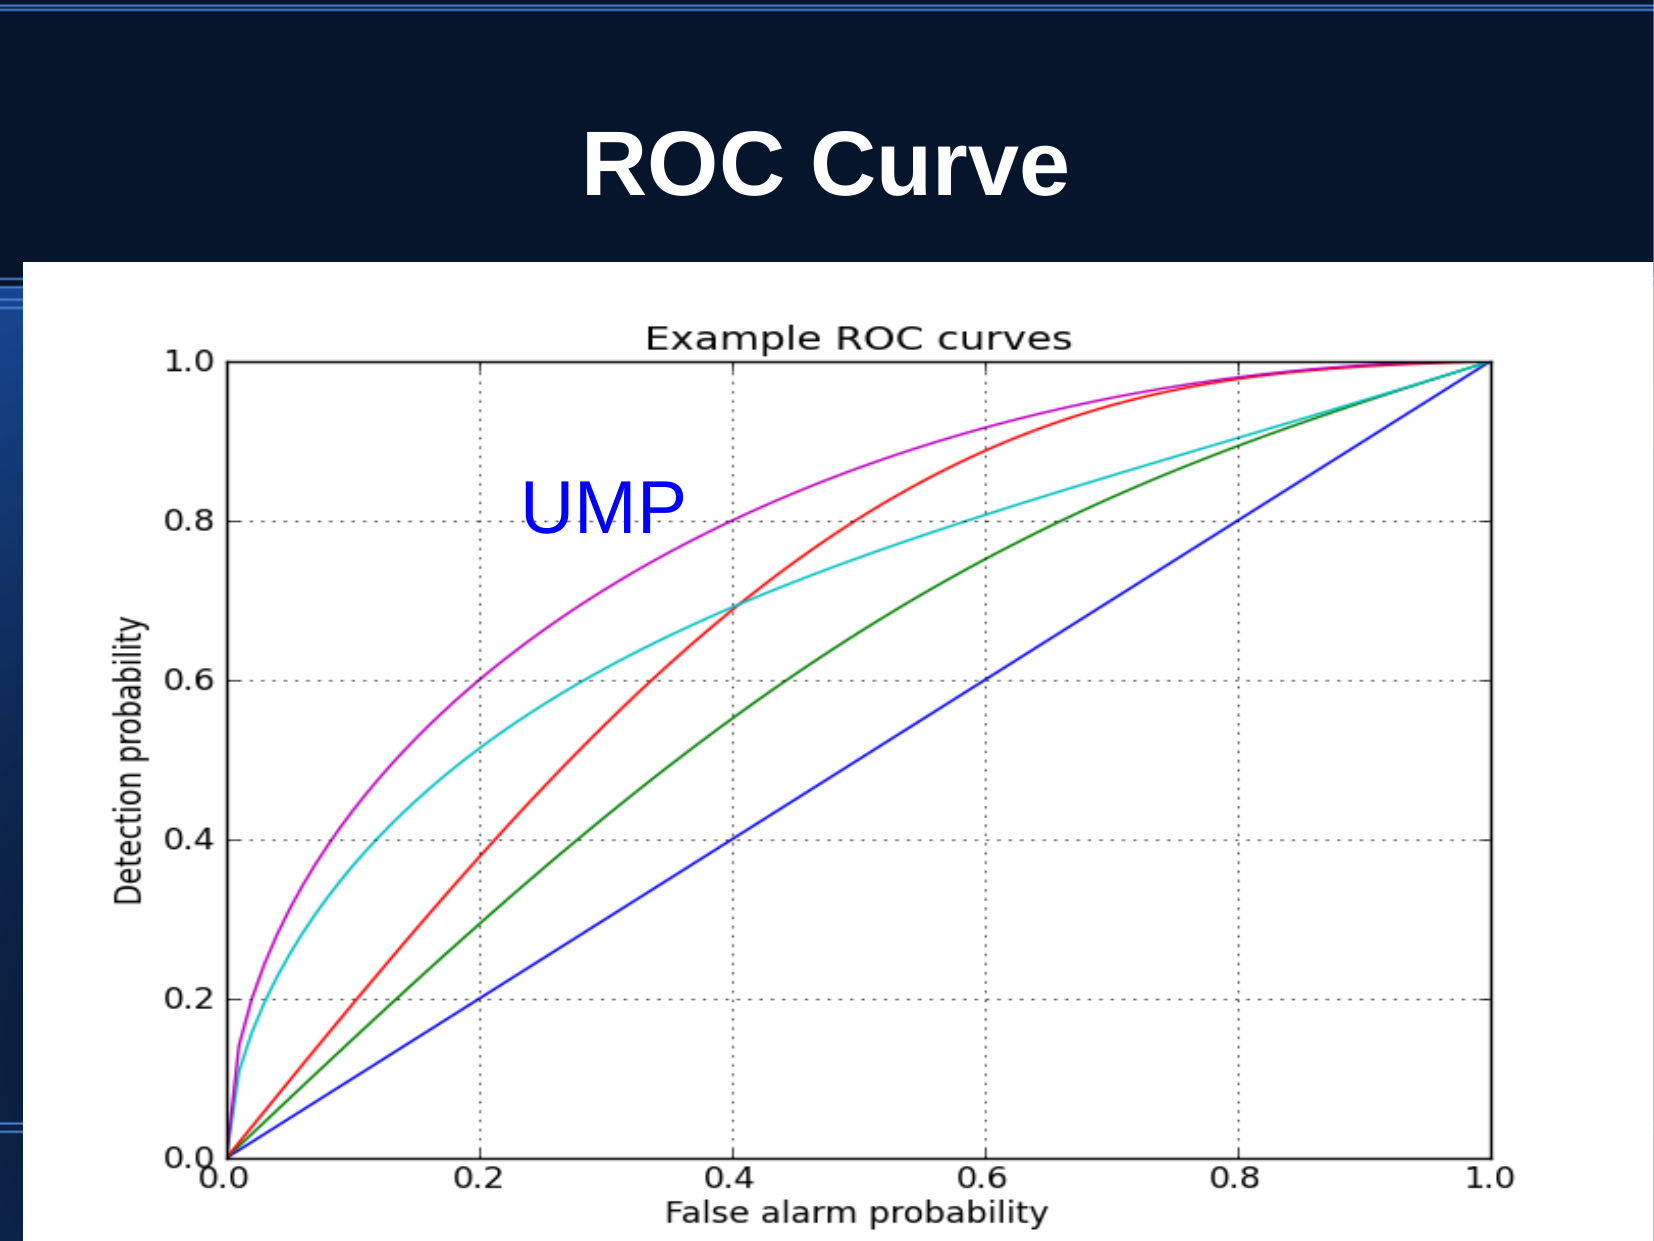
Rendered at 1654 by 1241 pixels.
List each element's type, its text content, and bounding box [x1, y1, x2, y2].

picture [0, 0, 1654, 1241]
list UMP [450, 450, 900, 676]
title ROC Curve [82, 49, 1571, 257]
